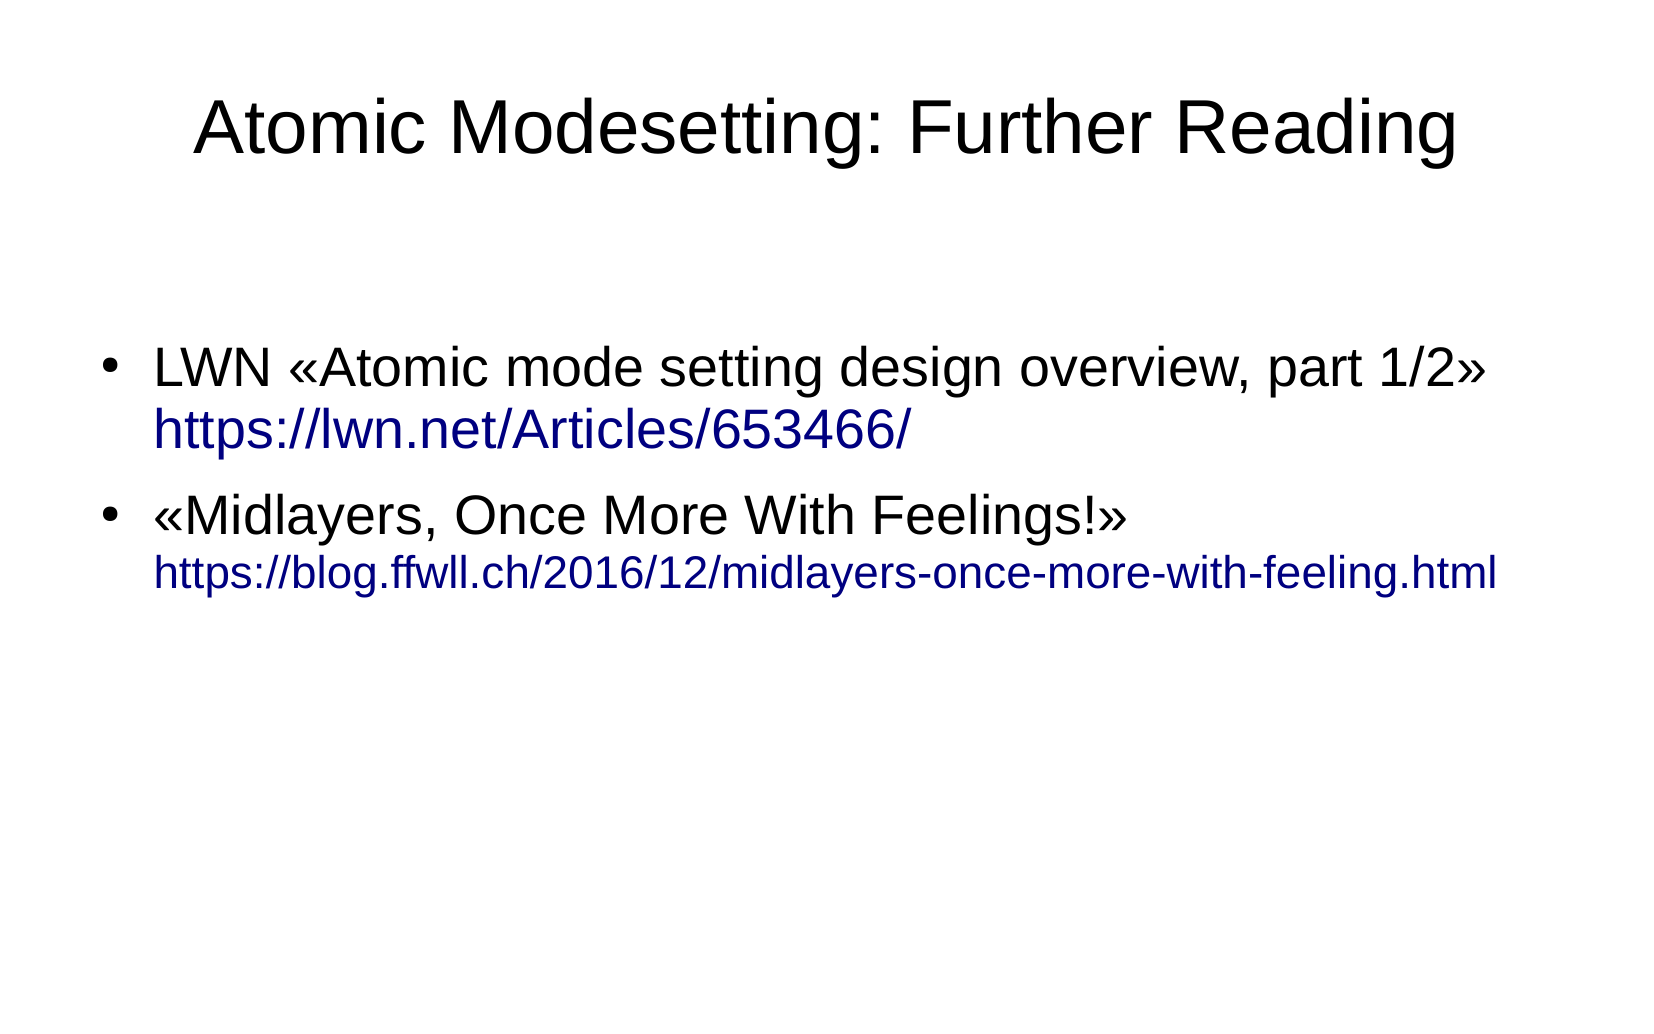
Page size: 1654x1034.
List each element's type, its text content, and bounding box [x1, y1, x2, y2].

title Atomic Modesetting: Further Reading [82, 41, 1571, 214]
list LWN «Atomic mode setting design overview, part 1/2» https://lwn.net/Articles/653466/ «Midlayers, Once More With Feelings!» https://blog.ffwll.ch/2016/12/midlayers-once-more-with-feeling.html [82, 335, 1571, 827]
